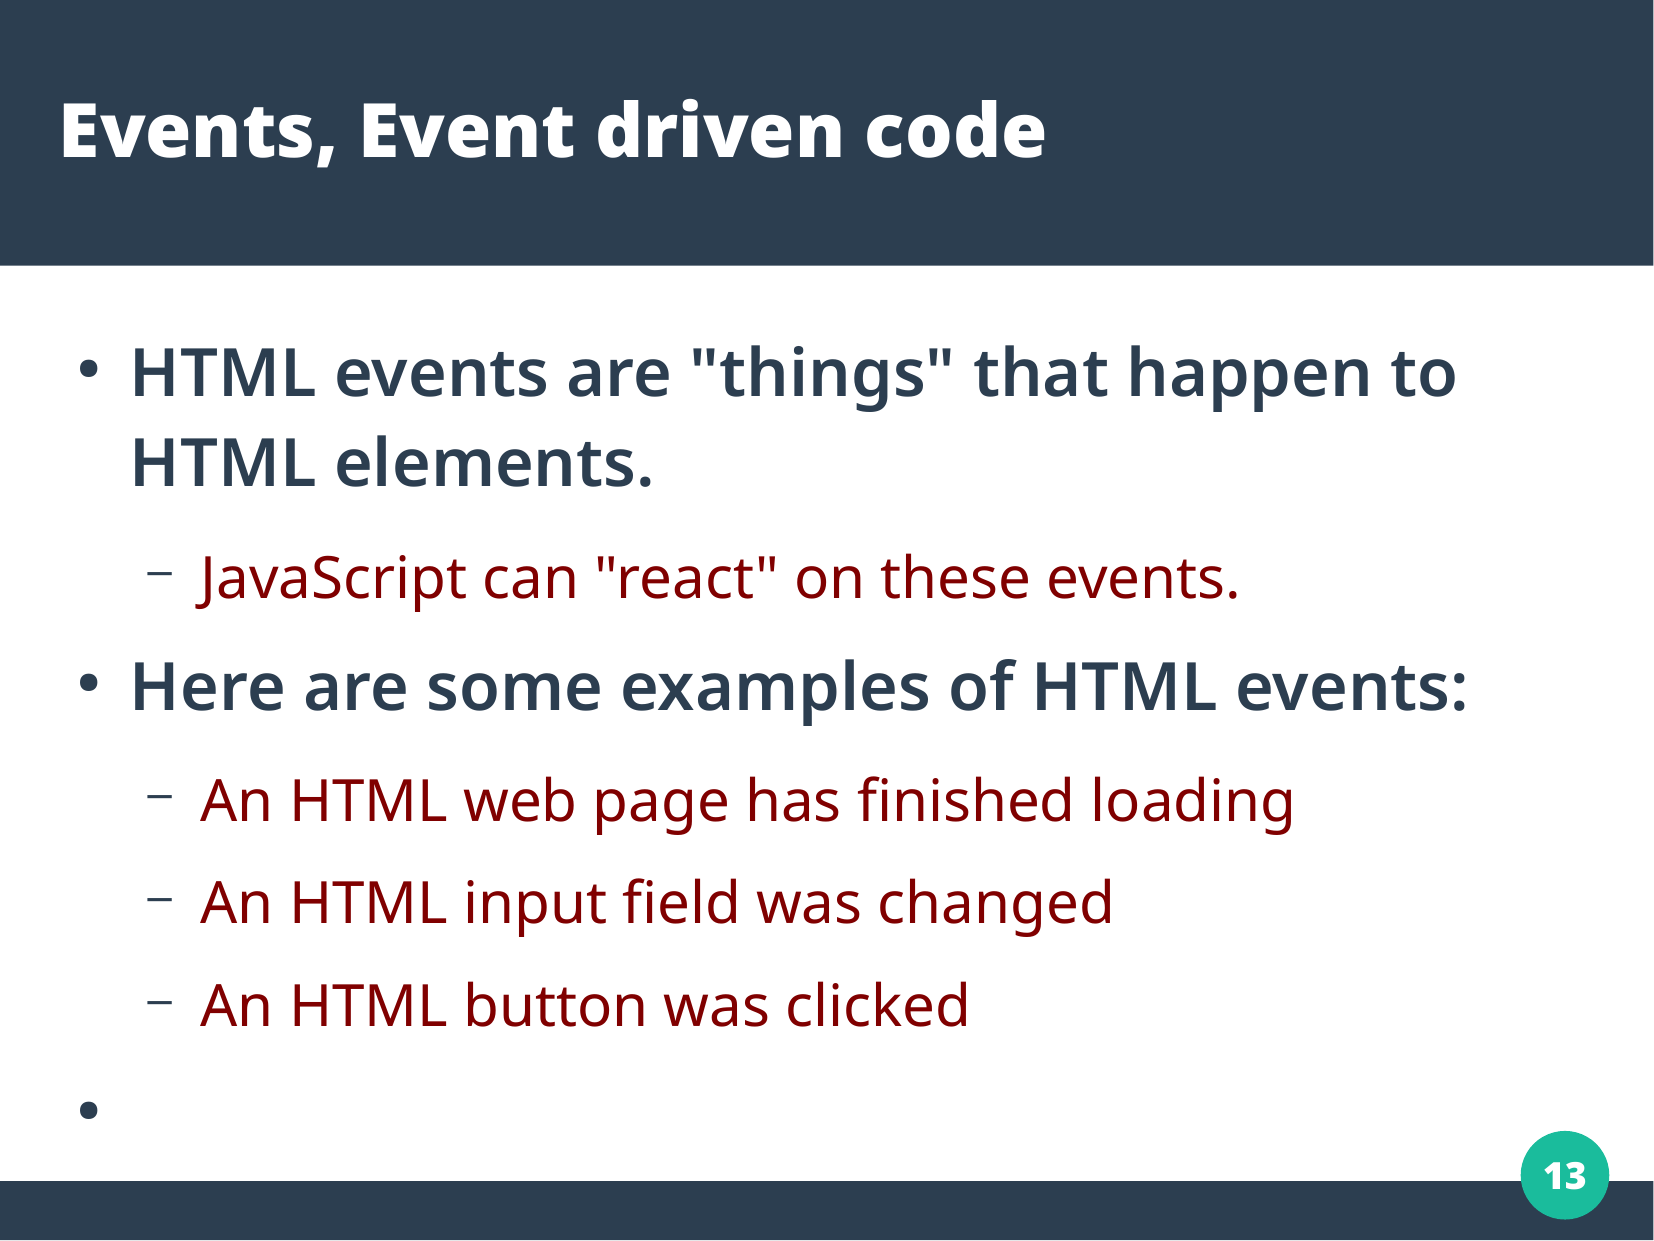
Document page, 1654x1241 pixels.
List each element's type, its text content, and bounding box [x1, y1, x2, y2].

list HTML events are "things" that happen to HTML elements. JavaScript can "react" on these events. Here are some examples of HTML events: An HTML web page has finished loading An HTML input field was changed An HTML button was clicked [59, 324, 1595, 1152]
title Events, Event driven code [59, 49, 1595, 207]
